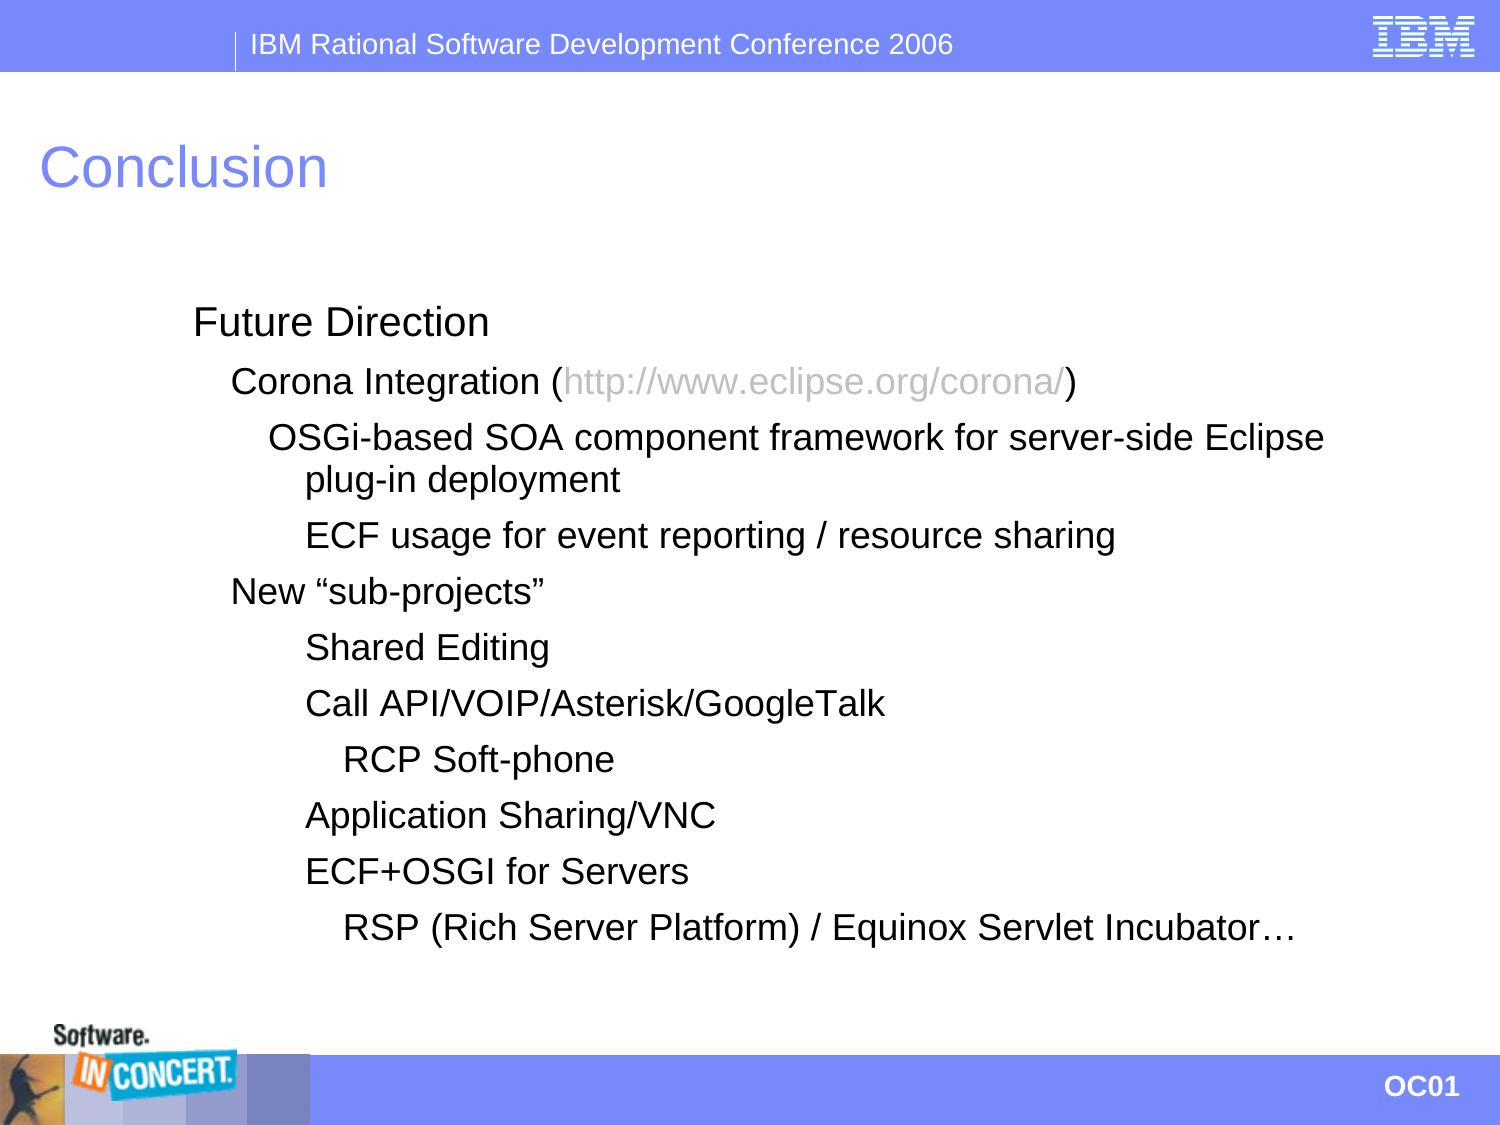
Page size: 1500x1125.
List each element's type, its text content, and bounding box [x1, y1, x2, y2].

list Future Direction Corona Integration (http://www.eclipse.org/corona/) OSGi-based SOA component framework for server-side Eclipse plug-in deployment ECF usage for event reporting / resource sharing New “sub-projects” Shared Editing Call API/VOIP/Asterisk/GoogleTalk RCP Soft-phone Application Sharing/VNC ECF+OSGI for Servers RSP (Rich Server Platform) / Equinox Servlet Incubator… [178, 291, 1417, 1125]
picture [0, 1024, 178, 1125]
title Conclusion [25, 132, 1415, 211]
